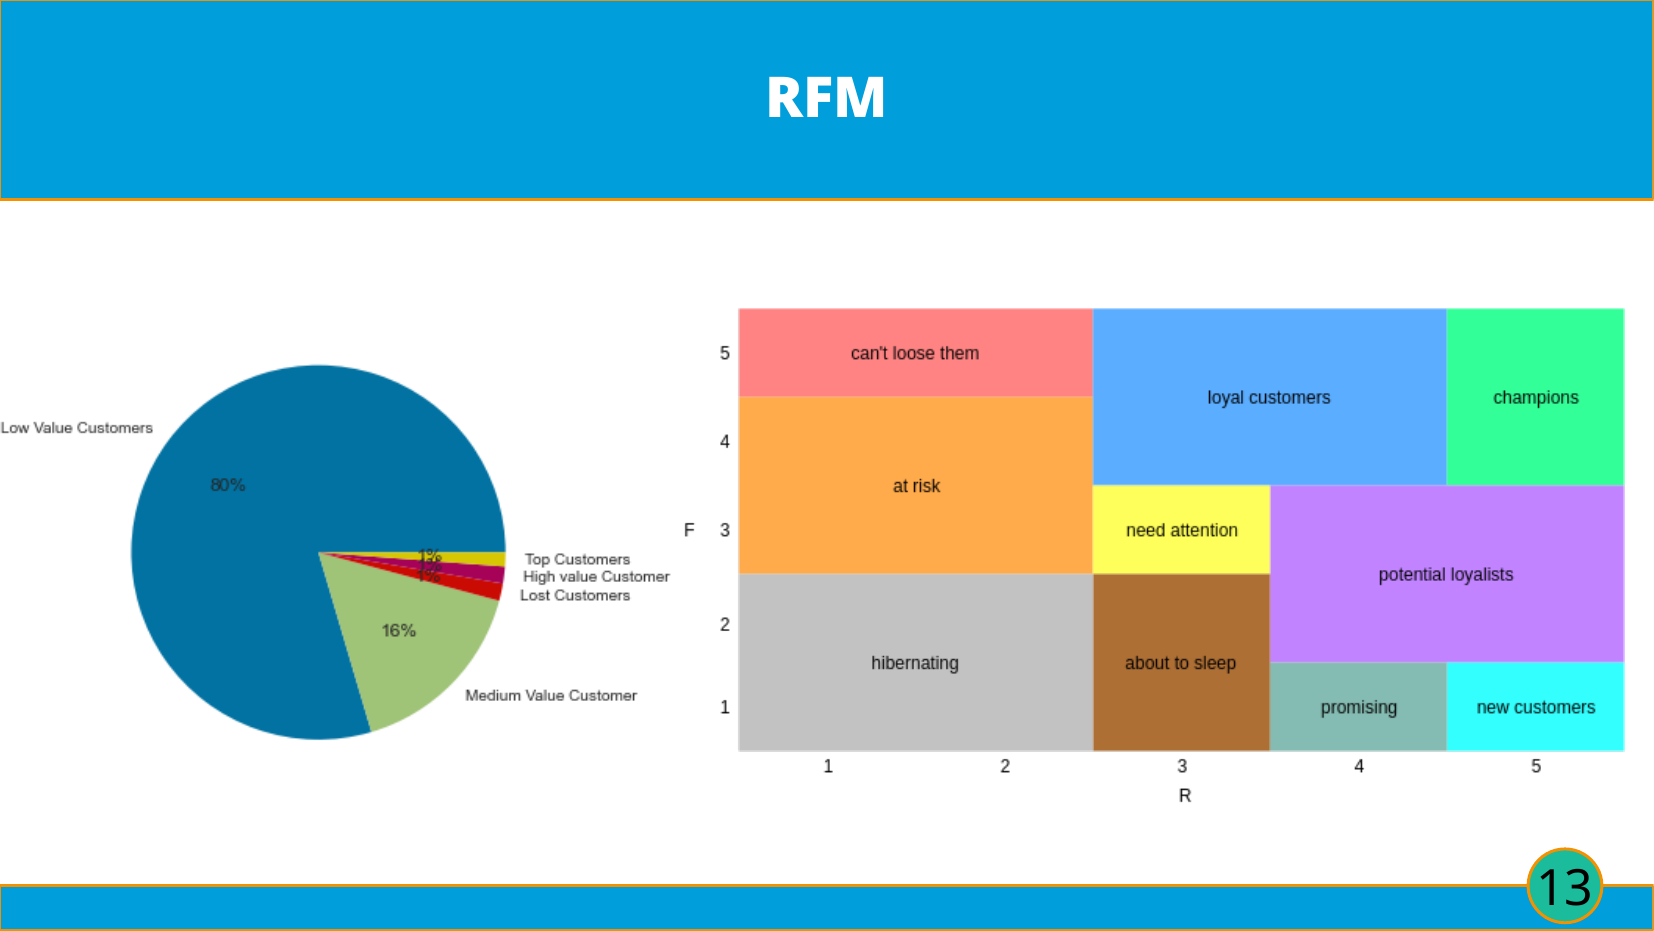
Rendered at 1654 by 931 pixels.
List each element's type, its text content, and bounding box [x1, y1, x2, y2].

title RFM [59, 37, 1595, 155]
picture [0, 308, 1625, 811]
